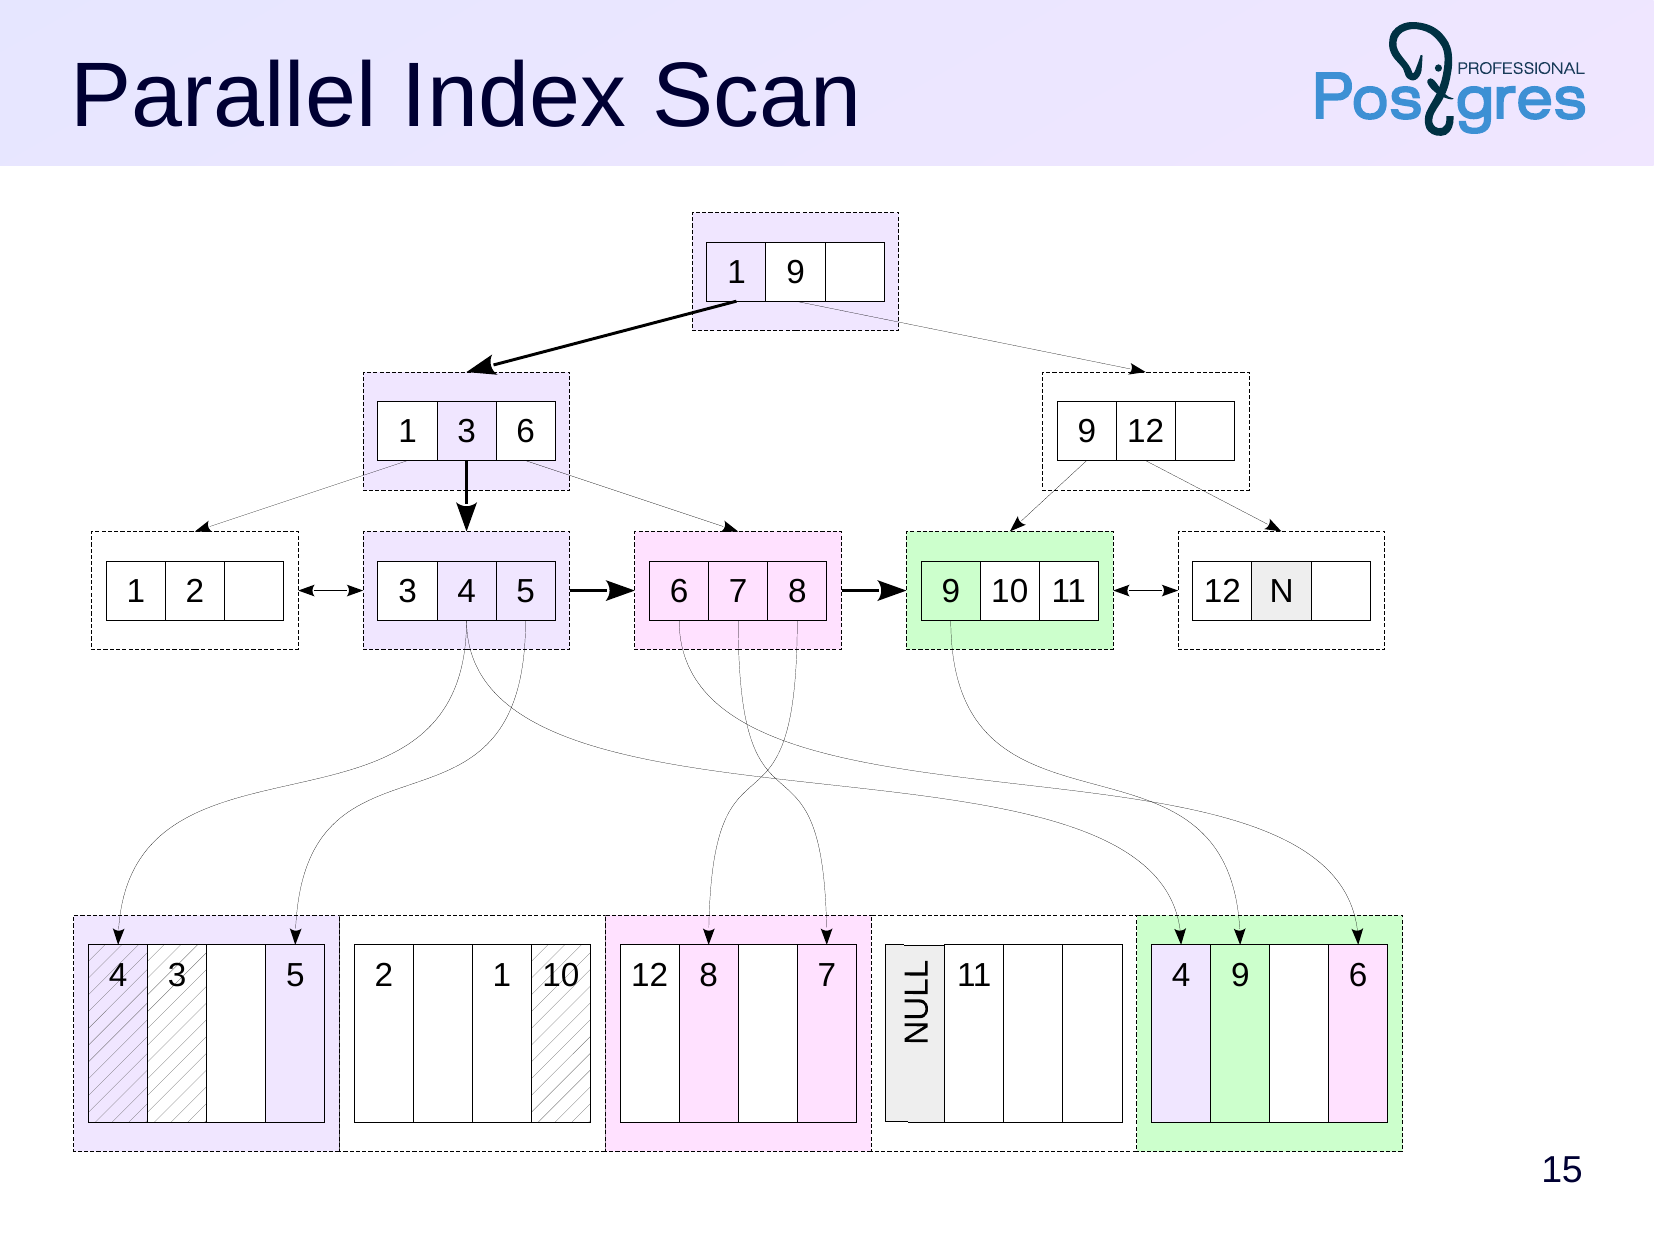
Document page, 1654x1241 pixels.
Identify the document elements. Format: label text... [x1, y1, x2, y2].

text_box 4 [1151, 944, 1210, 1123]
text_box [692, 302, 899, 331]
text_box NULL [885, 944, 945, 1123]
text_box [906, 531, 1114, 650]
text_box [1042, 372, 1250, 491]
text_box [1178, 531, 1385, 650]
text_box [1178, 915, 1239, 944]
text_box N [1251, 561, 1312, 621]
text_box 1 [106, 561, 165, 621]
text_box 1 [472, 944, 531, 1123]
text_box 3 [437, 401, 496, 461]
text_box 12 [1192, 561, 1251, 621]
text_box [1055, 461, 1201, 491]
text_box 8 [679, 944, 738, 1123]
text_box 10 [980, 561, 1039, 621]
text_box [91, 531, 299, 650]
text_box 9 [1057, 401, 1116, 461]
text_box 9 [765, 242, 825, 302]
text_box 1 [377, 401, 437, 461]
text_box 7 [708, 561, 767, 621]
text_box 4 [437, 561, 496, 621]
text_box 6 [496, 401, 556, 461]
text_box [739, 621, 797, 650]
text_box [465, 638, 470, 650]
text_box 11 [944, 944, 1003, 1123]
text_box [73, 915, 1403, 1152]
text_box 5 [496, 561, 556, 621]
title Parallel Index Scan [70, 43, 1291, 147]
text_box [363, 531, 570, 650]
text_box [363, 461, 465, 491]
text_box [363, 372, 570, 475]
text_box 4 [88, 944, 148, 1123]
text_box [634, 531, 842, 650]
text_box 6 [1328, 944, 1388, 1123]
text_box [468, 461, 570, 491]
text_box [692, 212, 899, 321]
text_box 9 [921, 561, 980, 621]
text_box 3 [148, 944, 206, 1123]
text_box 9 [1210, 944, 1269, 1123]
text_box [467, 621, 525, 650]
text_box 10 [531, 944, 591, 1123]
text_box 12 [1116, 401, 1175, 461]
text_box 1 [706, 242, 765, 302]
text_box 6 [649, 561, 708, 621]
text_box 12 [620, 944, 679, 1123]
text_box 7 [797, 944, 857, 1123]
text_box 11 [1039, 561, 1099, 621]
text_box 5 [265, 944, 325, 1123]
text_box 8 [767, 561, 827, 621]
text_box 2 [354, 944, 413, 1123]
text_box 2 [165, 561, 224, 621]
text_box [680, 621, 738, 650]
text_box 3 [377, 561, 437, 621]
